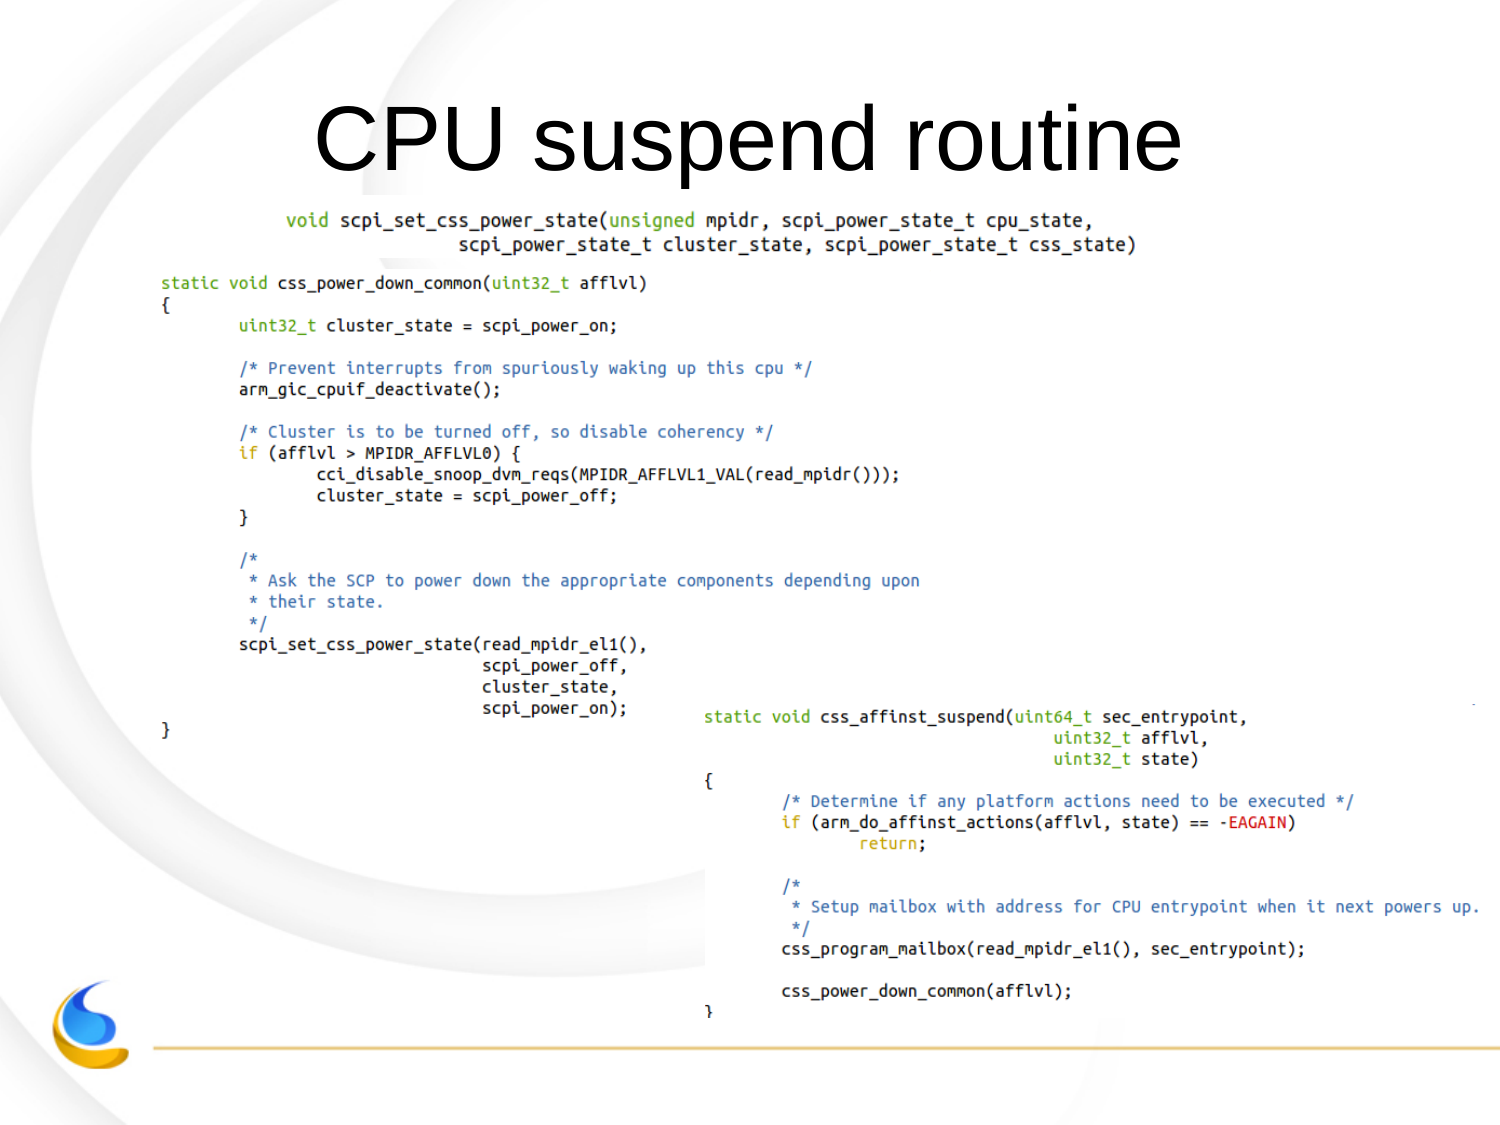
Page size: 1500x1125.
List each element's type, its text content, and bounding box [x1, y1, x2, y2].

title CPU suspend routine [75, 44, 1425, 233]
picture [0, 0, 1500, 1125]
